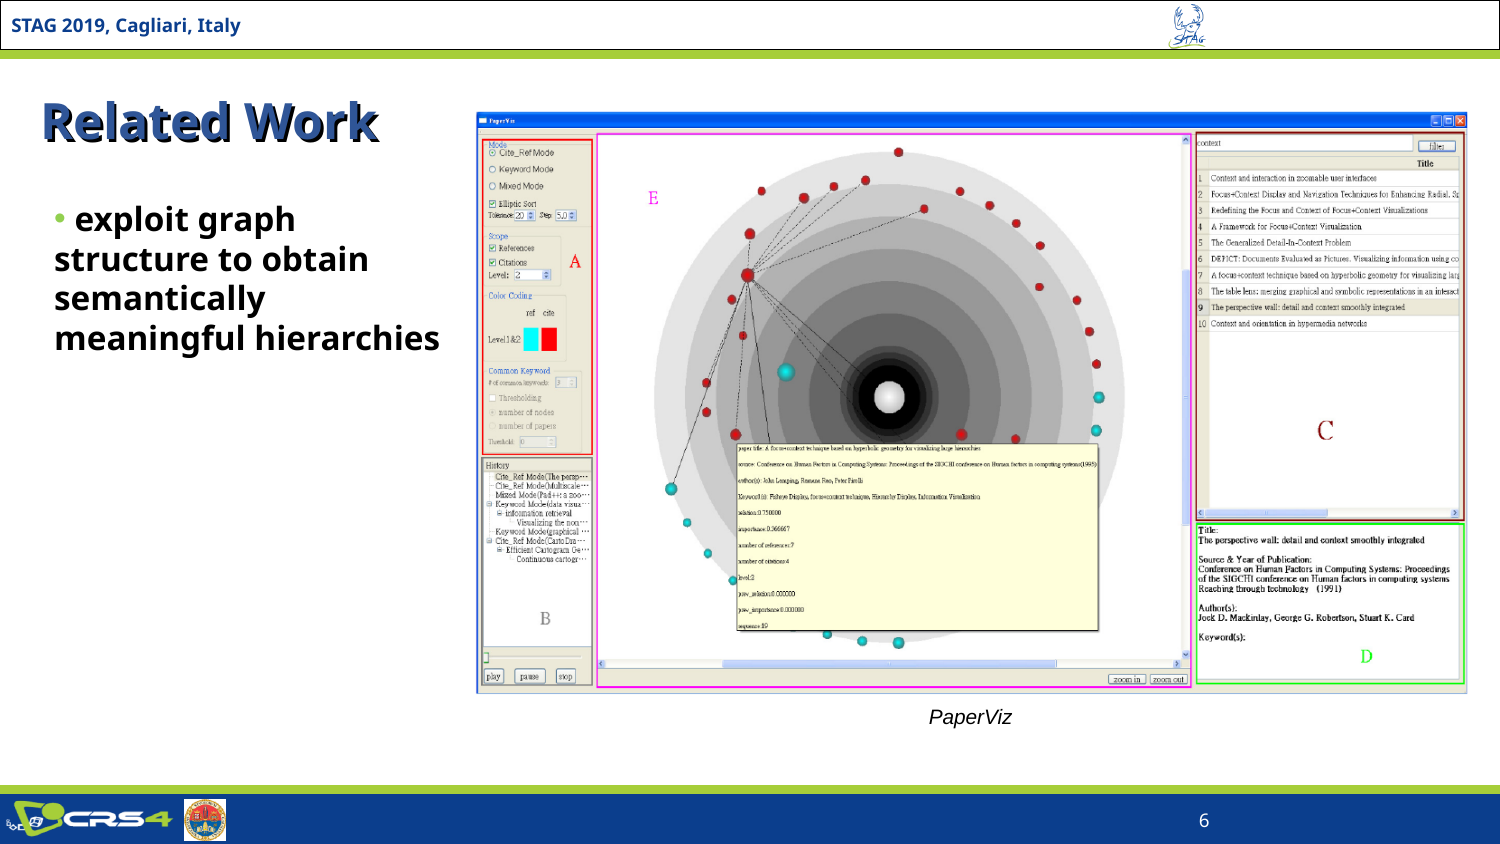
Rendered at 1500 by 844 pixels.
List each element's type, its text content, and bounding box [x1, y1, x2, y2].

picture [471, 108, 1471, 697]
title Related Work [29, 58, 1471, 181]
text_box exploit graph structure to obtain semantically meaningful hierarchies [39, 190, 460, 382]
text_box [1187, 802, 1500, 831]
text_box PaperViz [590, 696, 1352, 723]
